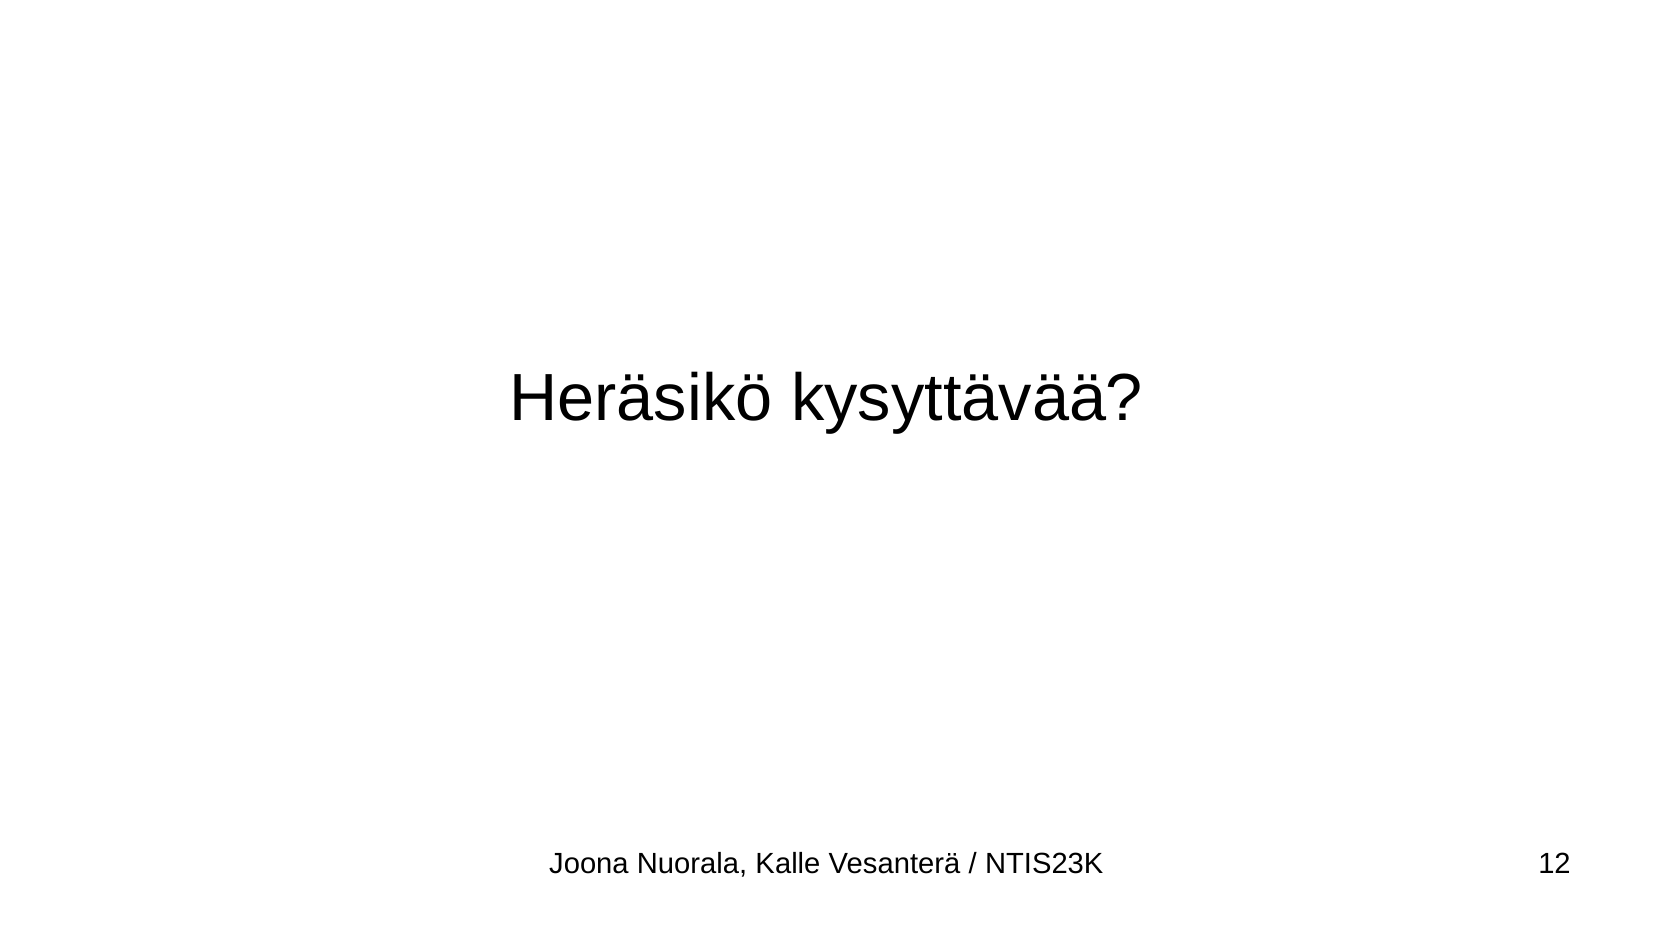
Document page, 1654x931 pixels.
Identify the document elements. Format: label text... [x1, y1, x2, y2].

subtitle Heräsikö kysyttävää? [82, 37, 1571, 757]
